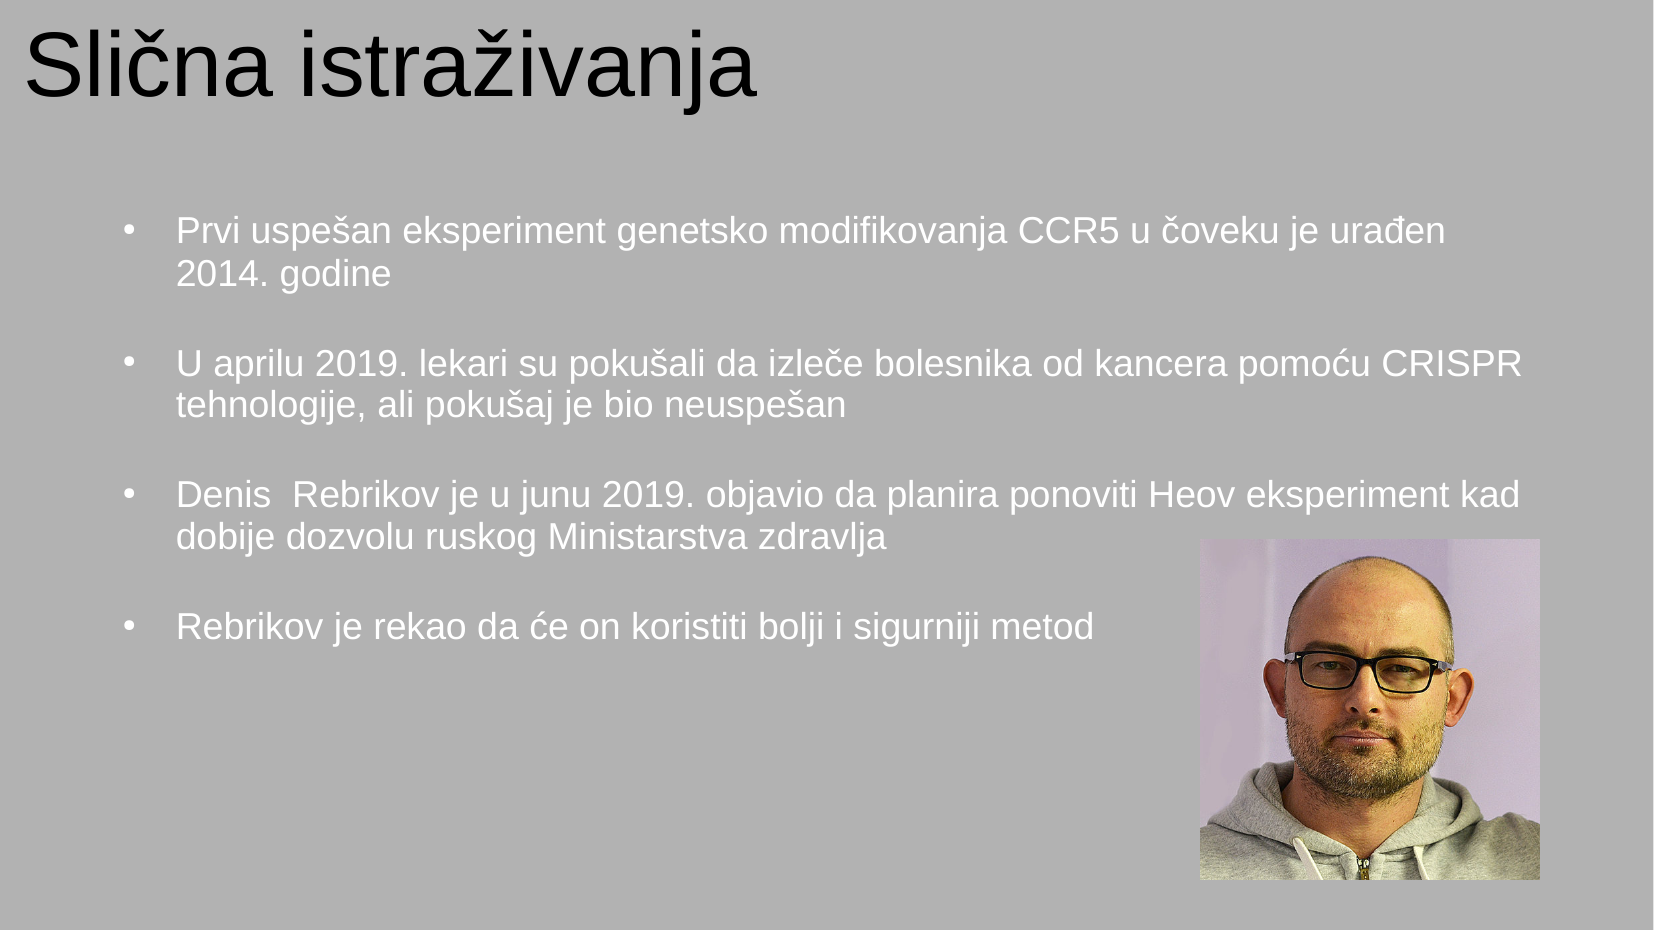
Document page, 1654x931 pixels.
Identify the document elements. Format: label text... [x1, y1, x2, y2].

list Prvi uspešan eksperiment genetsko modifikovanja CCR5 u čoveku je urađen 2014. godine U aprilu 2019. lekari su pokušali da izleče bolesnika od kancera pomoću CRISPR tehnologije, ali pokušaj je bio neuspešan Denis Rebrikov je u junu 2019. objavio da planira ponoviti Heov eksperiment kad dobije dozvolu ruskog Ministarstva zdravlja Rebrikov je rekao da će on koristiti bolji i sigurniji metod [105, 210, 1531, 796]
title Slična istraživanja [23, 11, 1589, 119]
picture [1200, 539, 1540, 880]
